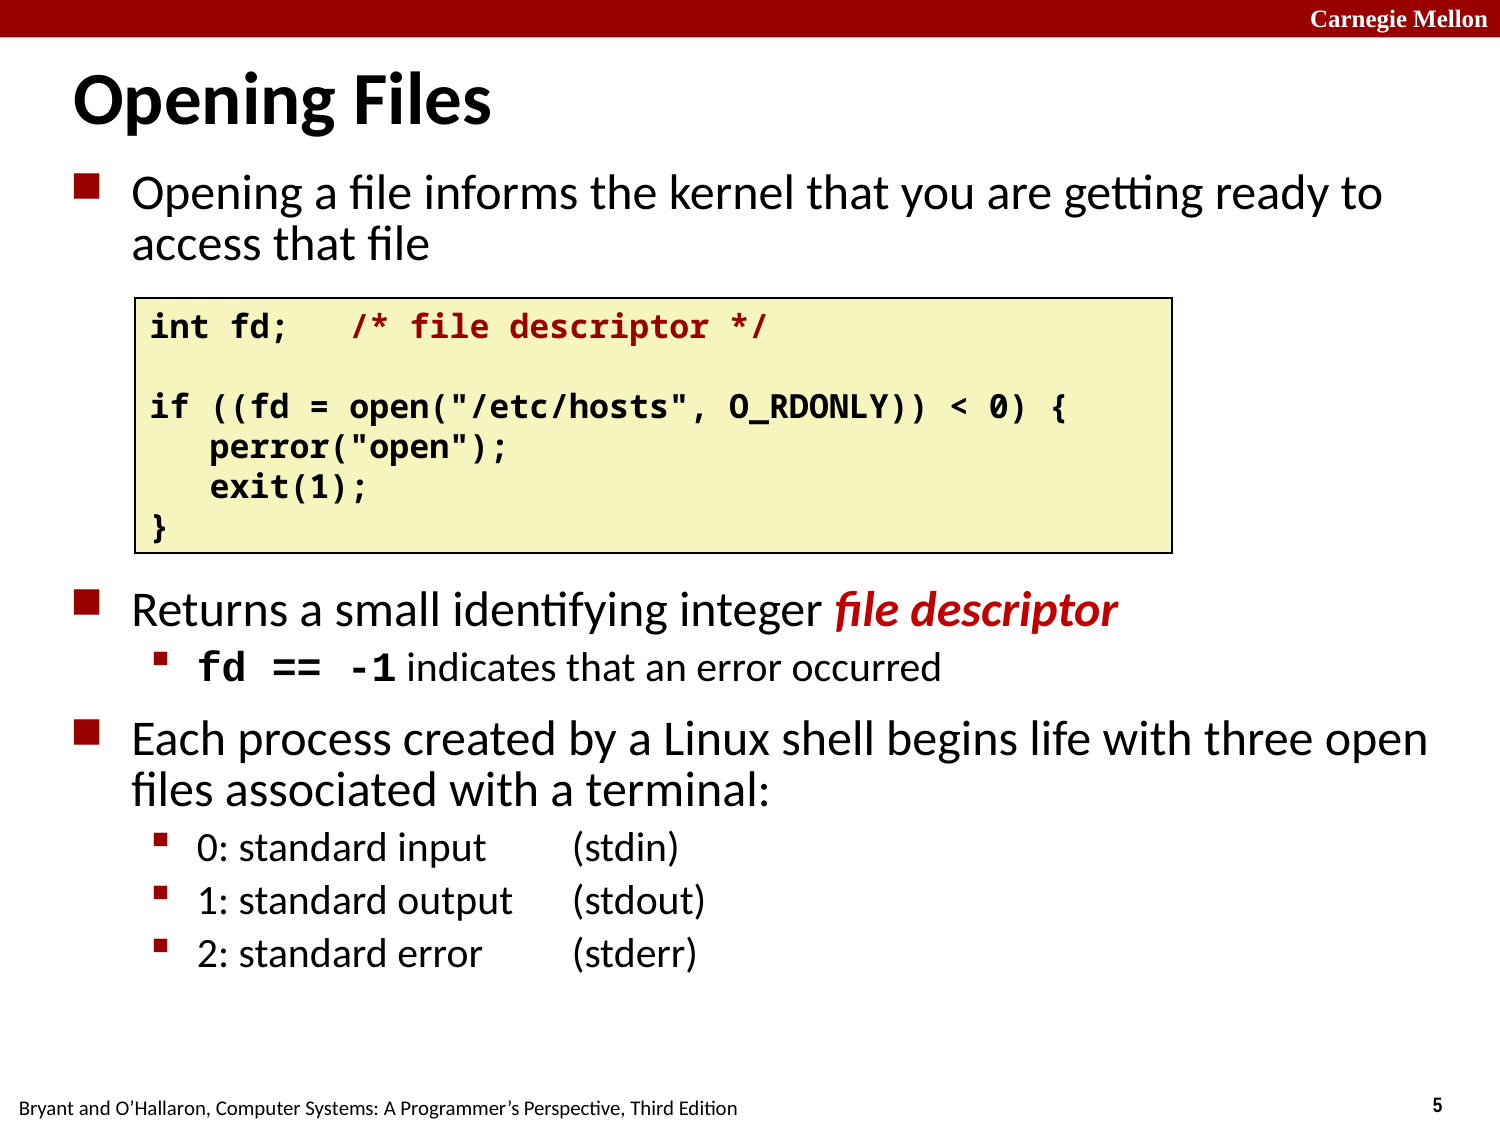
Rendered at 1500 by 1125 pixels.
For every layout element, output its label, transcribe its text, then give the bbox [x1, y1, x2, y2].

text_box Opening Files [58, 47, 1124, 142]
text_box Opening a file informs the kernel that you are getting ready to access that file Returns a small identifying integer file descriptor fd == -1 indicates that an error occurred Each process created by a Linux shell begins life with three open files associated with a terminal: 0: standard input (stdin) 1: standard output (stdout) 2: standard error (stderr) [60, 161, 1475, 1024]
text_box int fd; /* file descriptor */ if ((fd = open("/etc/hosts", O_RDONLY)) < 0) { perror("open"); exit(1); } [134, 298, 1173, 553]
